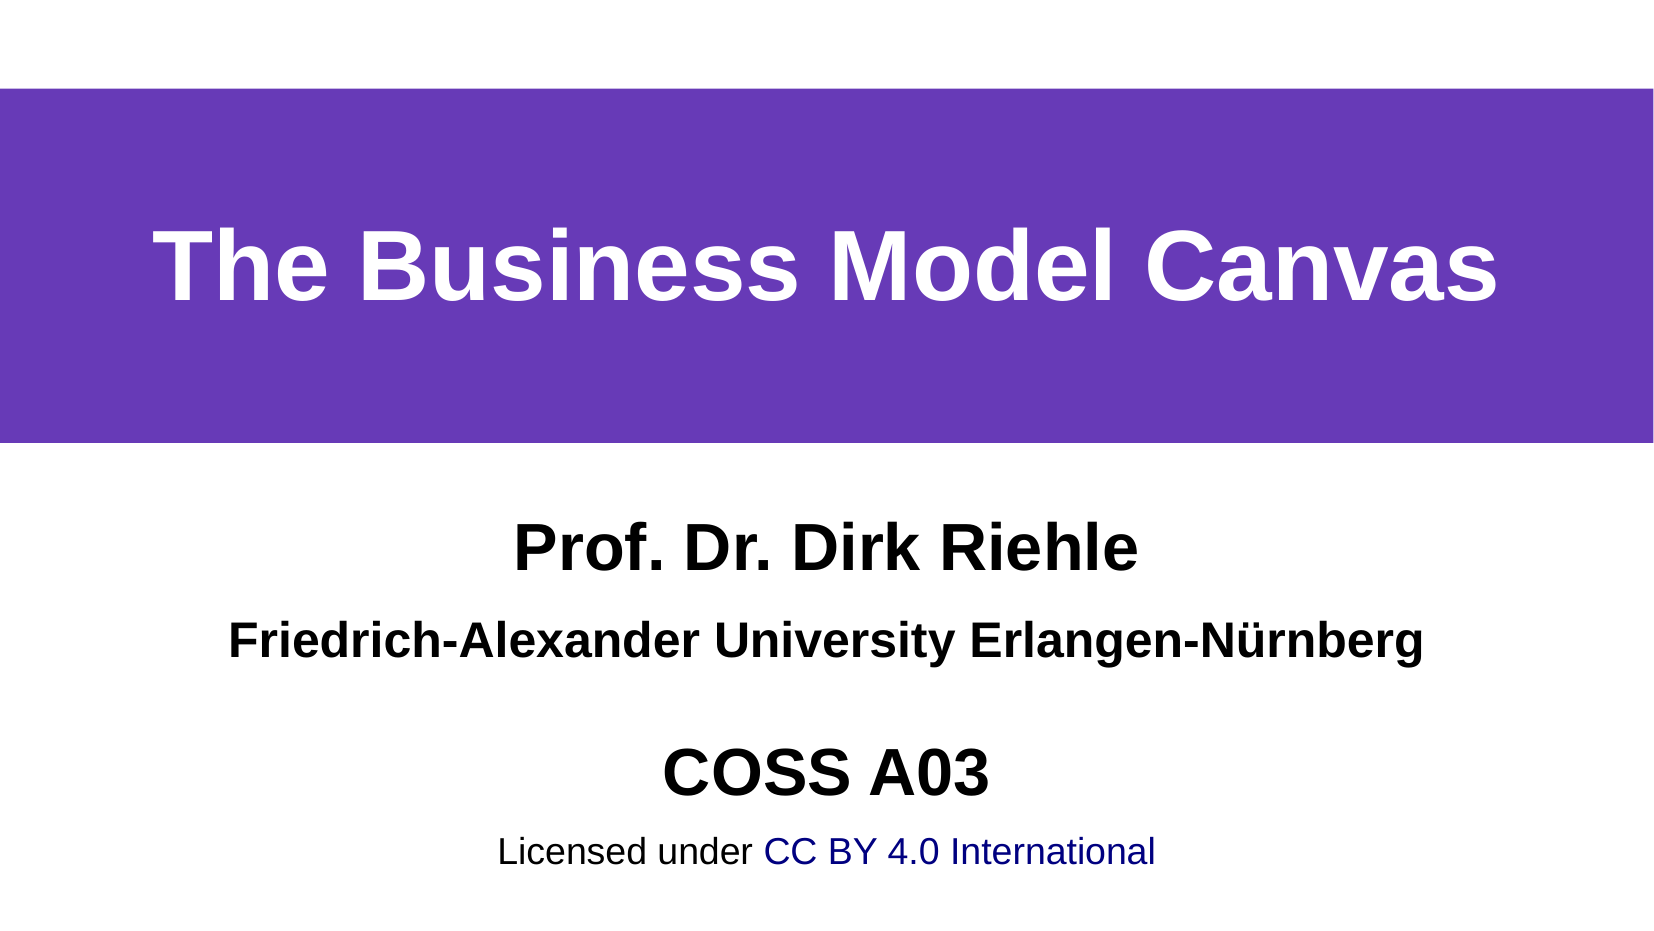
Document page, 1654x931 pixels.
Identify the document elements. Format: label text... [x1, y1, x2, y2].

subtitle Prof. Dr. Dirk Riehle Friedrich-Alexander University Erlangen-Nürnberg COSS A03 Licensed under CC BY 4.0 International [29, 472, 1625, 886]
title The Business Model Canvas [0, 88, 1654, 443]
